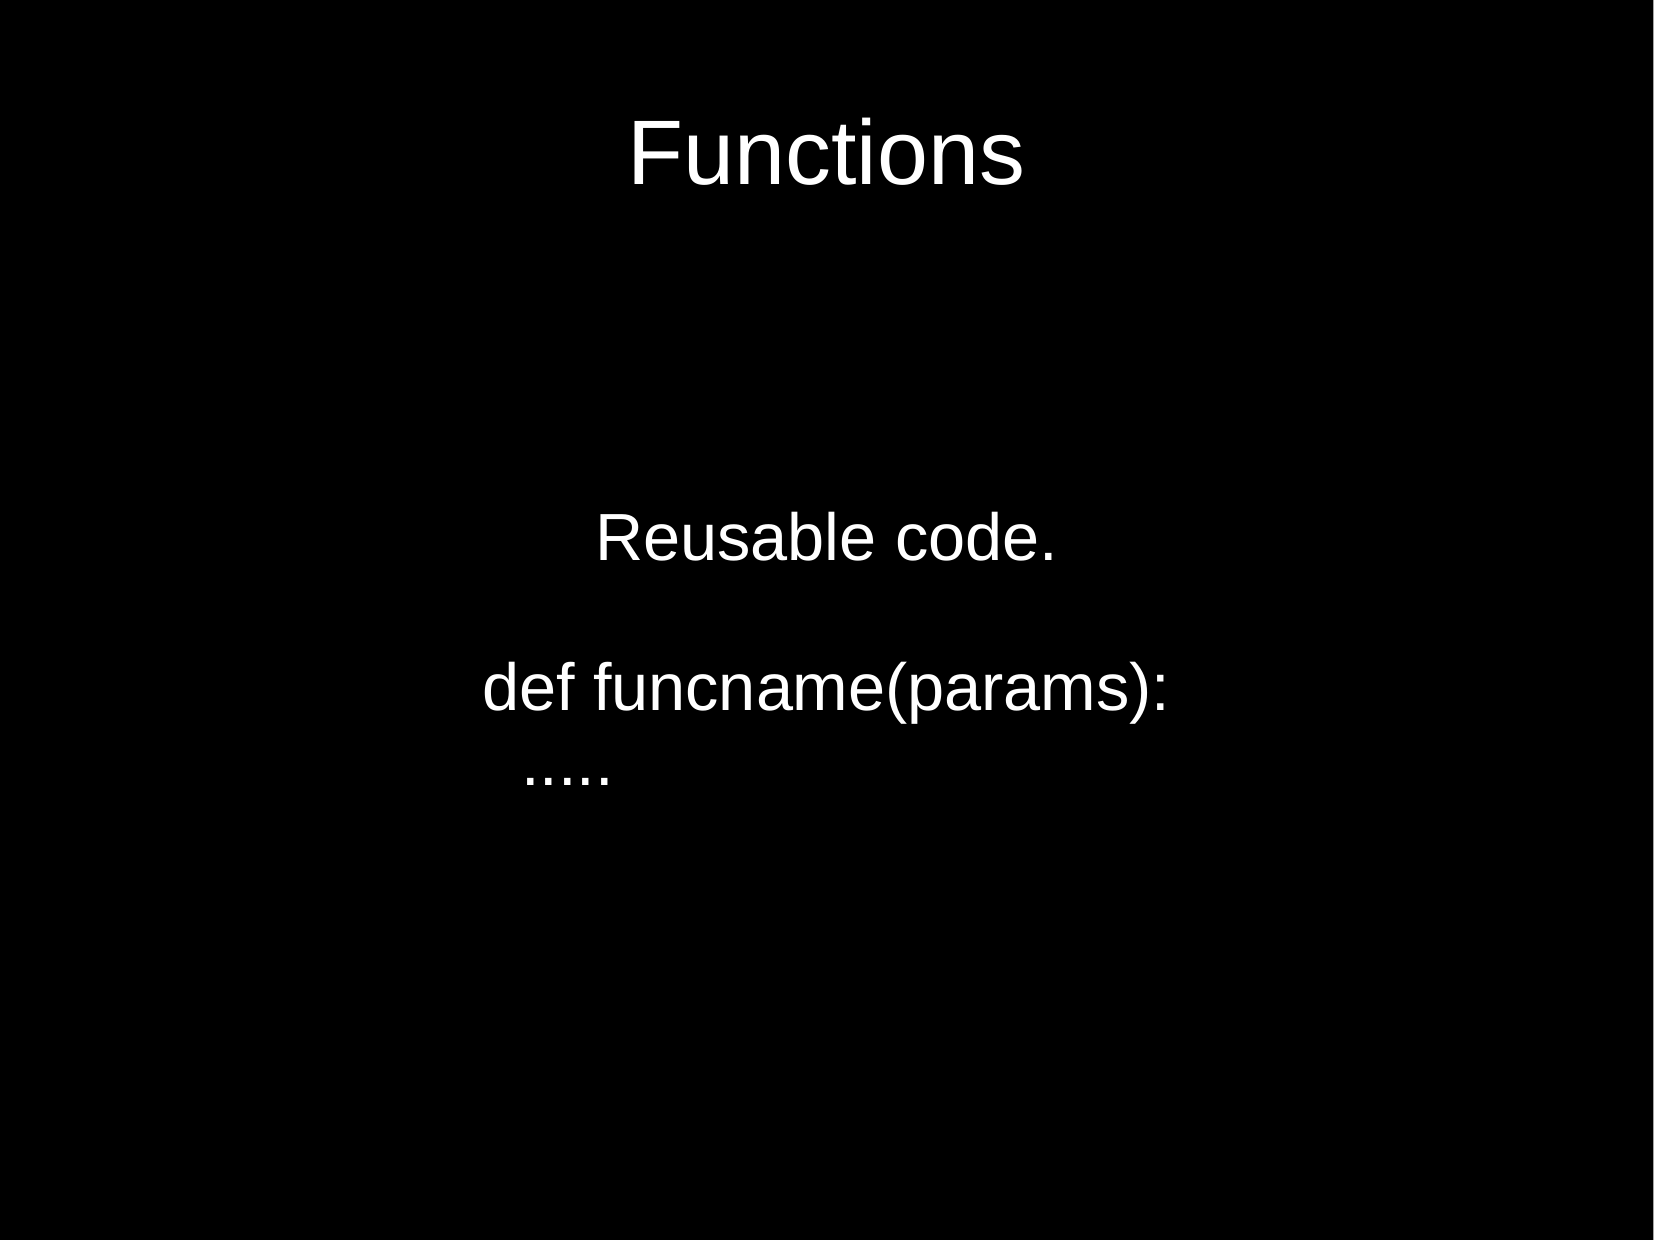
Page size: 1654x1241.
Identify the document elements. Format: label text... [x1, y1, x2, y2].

subtitle Reusable code. def funcname(params): ..... [82, 290, 1571, 1010]
title Functions [82, 49, 1571, 257]
